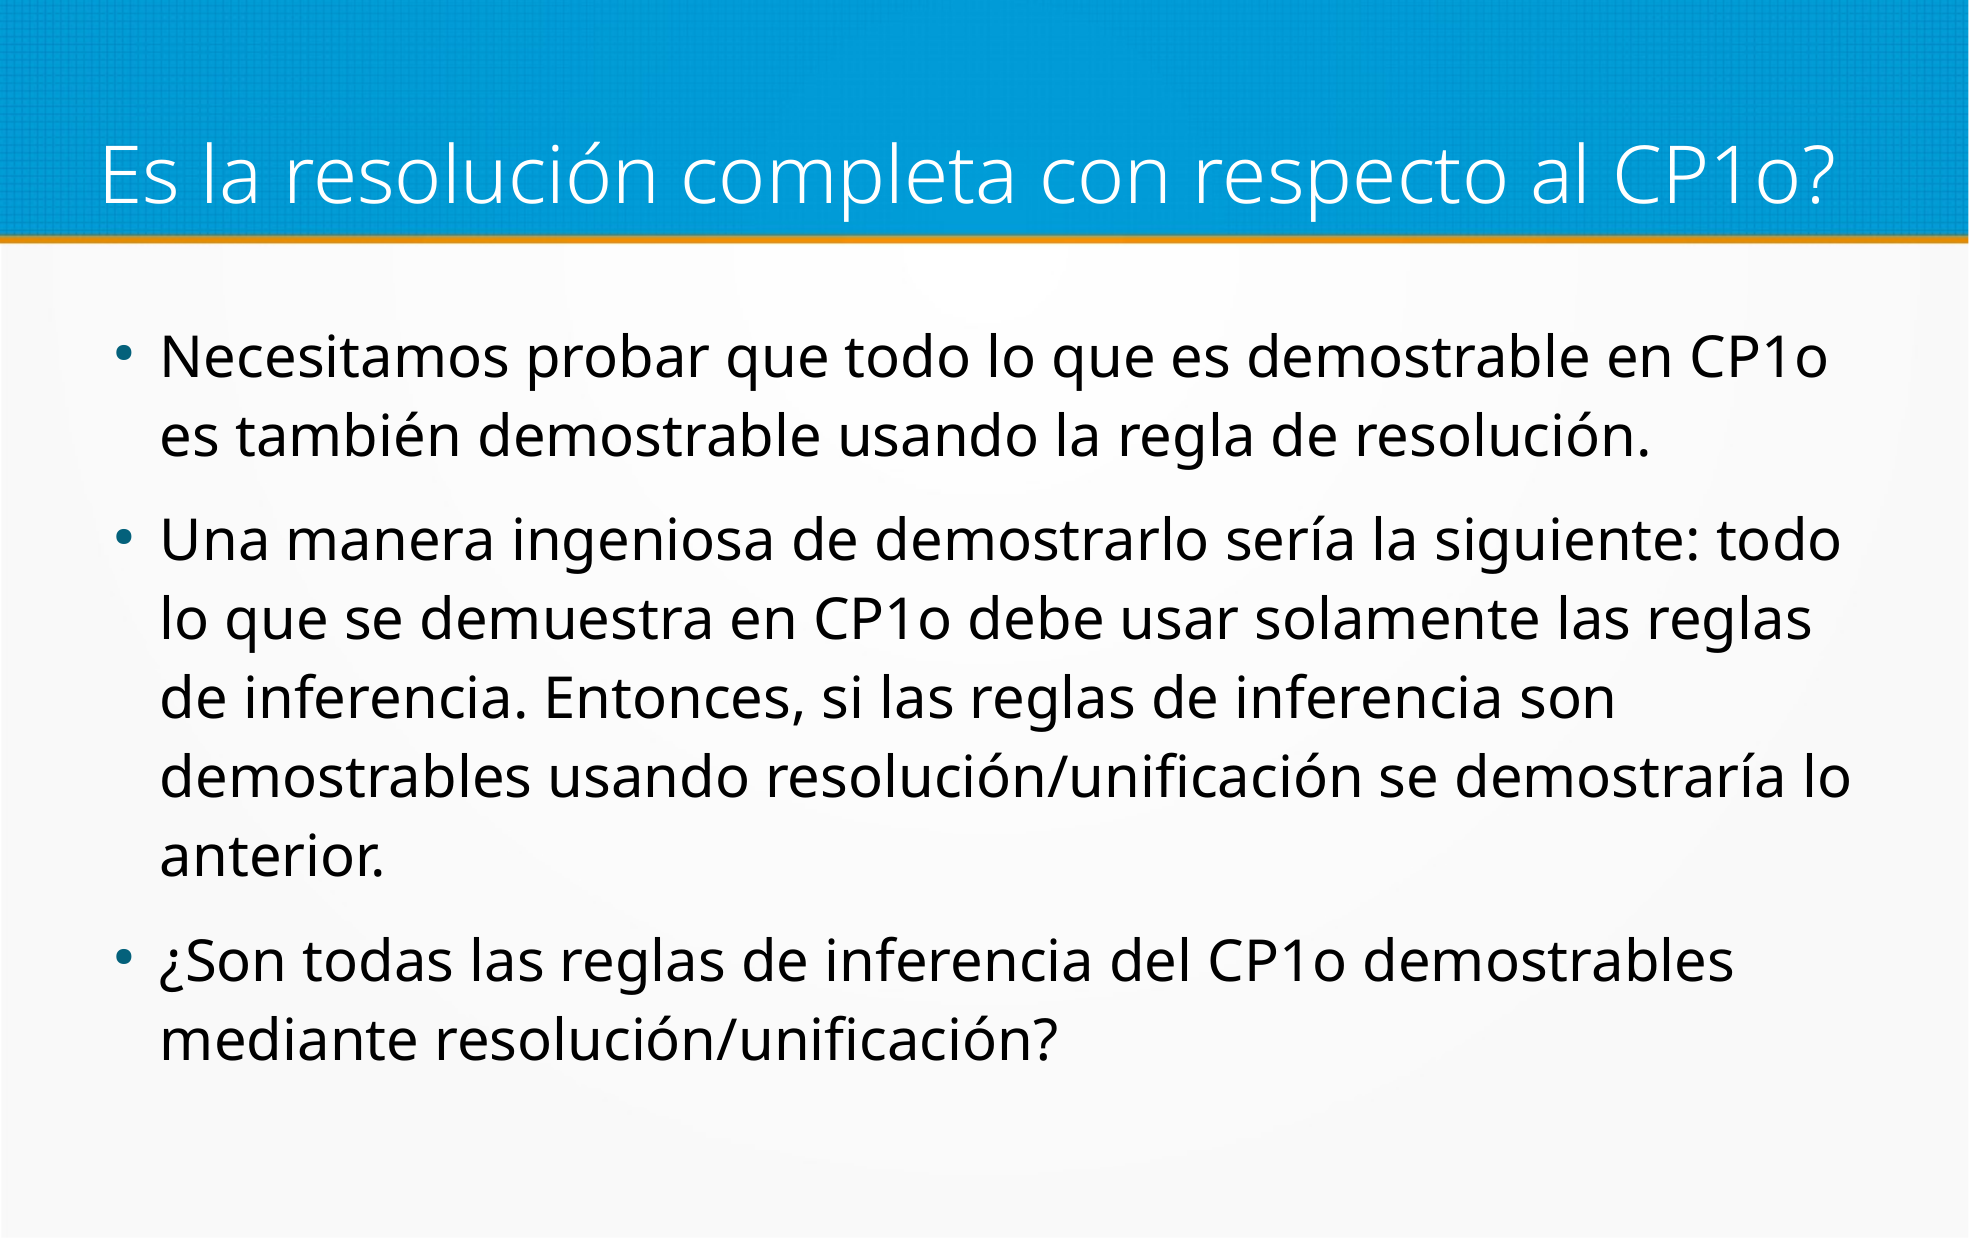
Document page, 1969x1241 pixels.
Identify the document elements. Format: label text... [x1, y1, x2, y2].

title Es la resolución completa con respecto al CP1o? [98, 19, 1870, 227]
list Necesitamos probar que todo lo que es demostrable en CP1o es también demostrable usando la regla de resolución. Una manera ingeniosa de demostrarlo sería la siguiente: todo lo que se demuestra en CP1o debe usar solamente las reglas de inferencia. Entonces, si las reglas de inferencia son demostrables usando resolución/unificación se demostraría lo anterior. ¿Son todas las reglas de inferencia del CP1o demostrables mediante resolución/unificación? [98, 315, 1861, 1081]
picture [0, 233, 1969, 1241]
